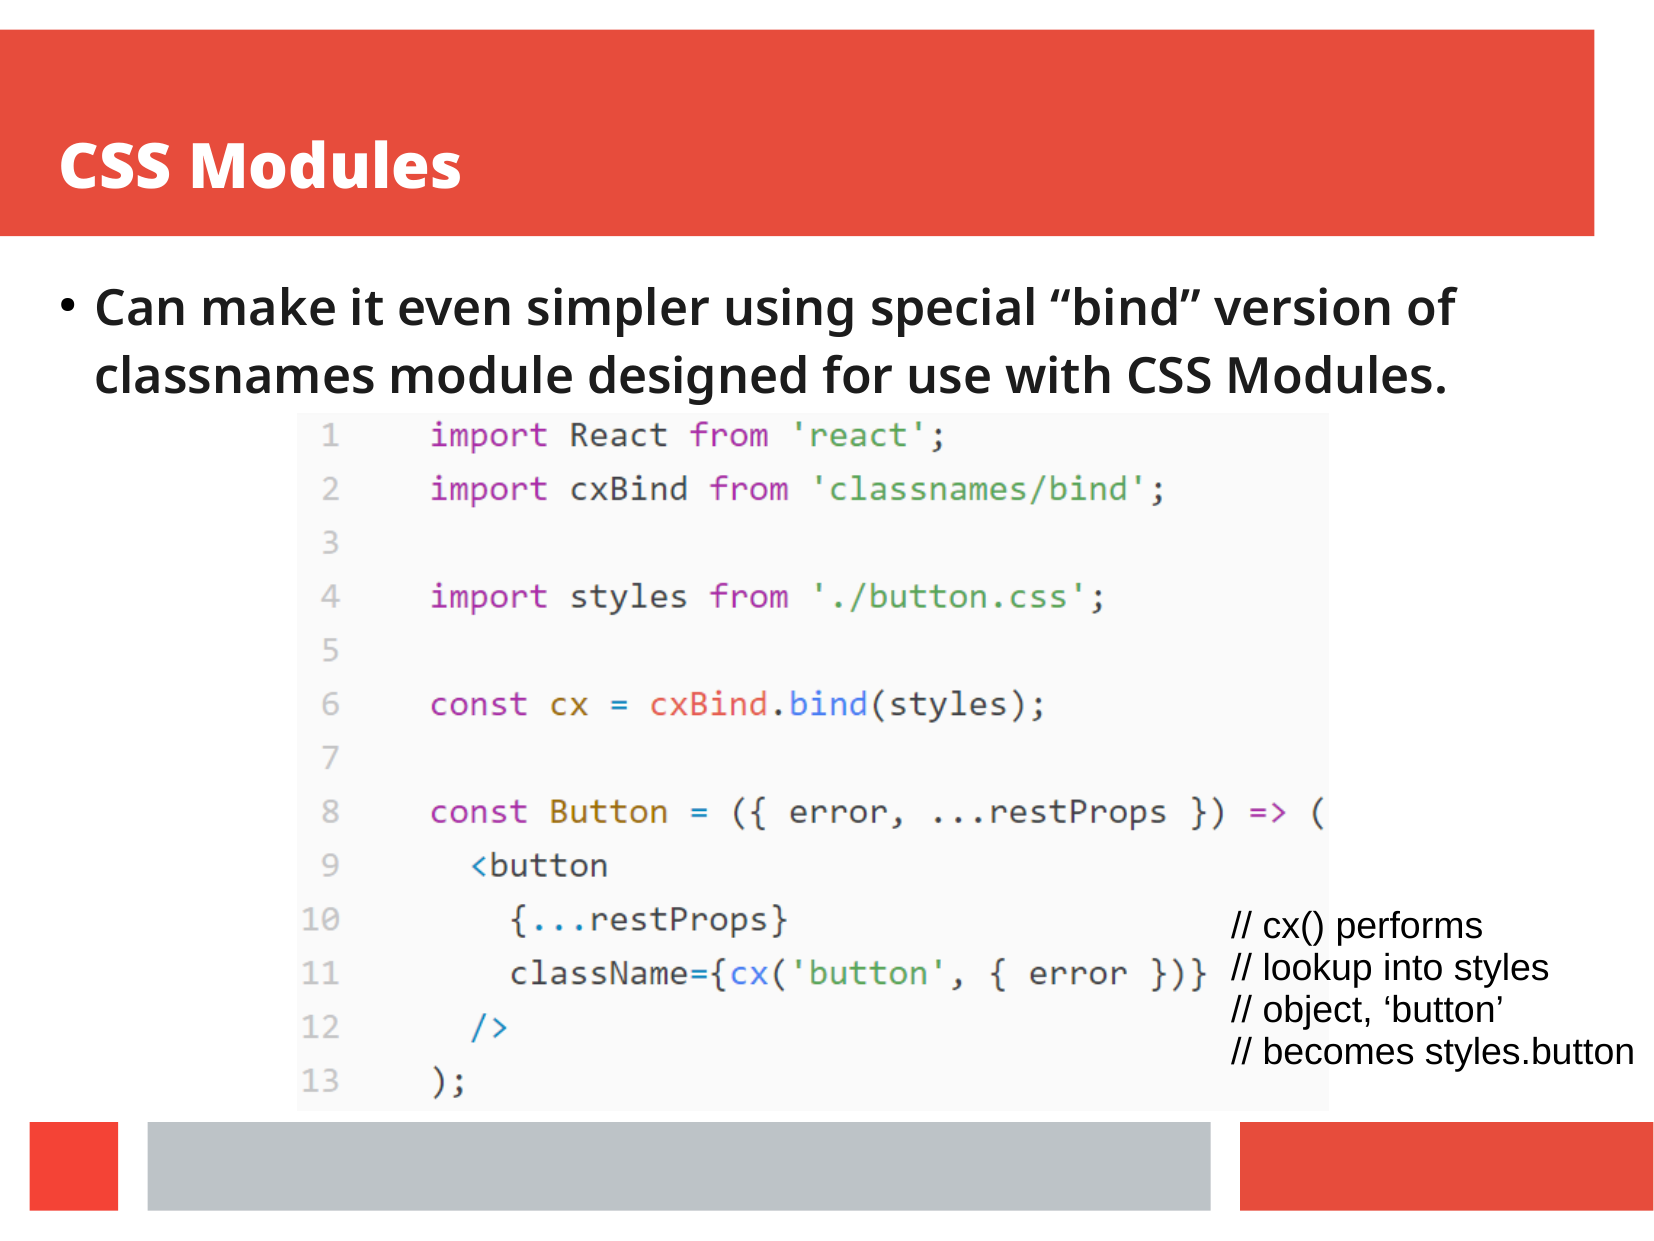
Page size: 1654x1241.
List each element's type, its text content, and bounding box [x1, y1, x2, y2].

picture [297, 413, 1329, 1111]
list Can make it even simpler using special “bind” version of classnames module designed for use with CSS Modules. [59, 271, 1565, 1040]
text_box // cx() performs // lookup into styles // object, ‘button’ // becomes styles.button [1216, 897, 1654, 1123]
title CSS Modules [59, 59, 1595, 207]
